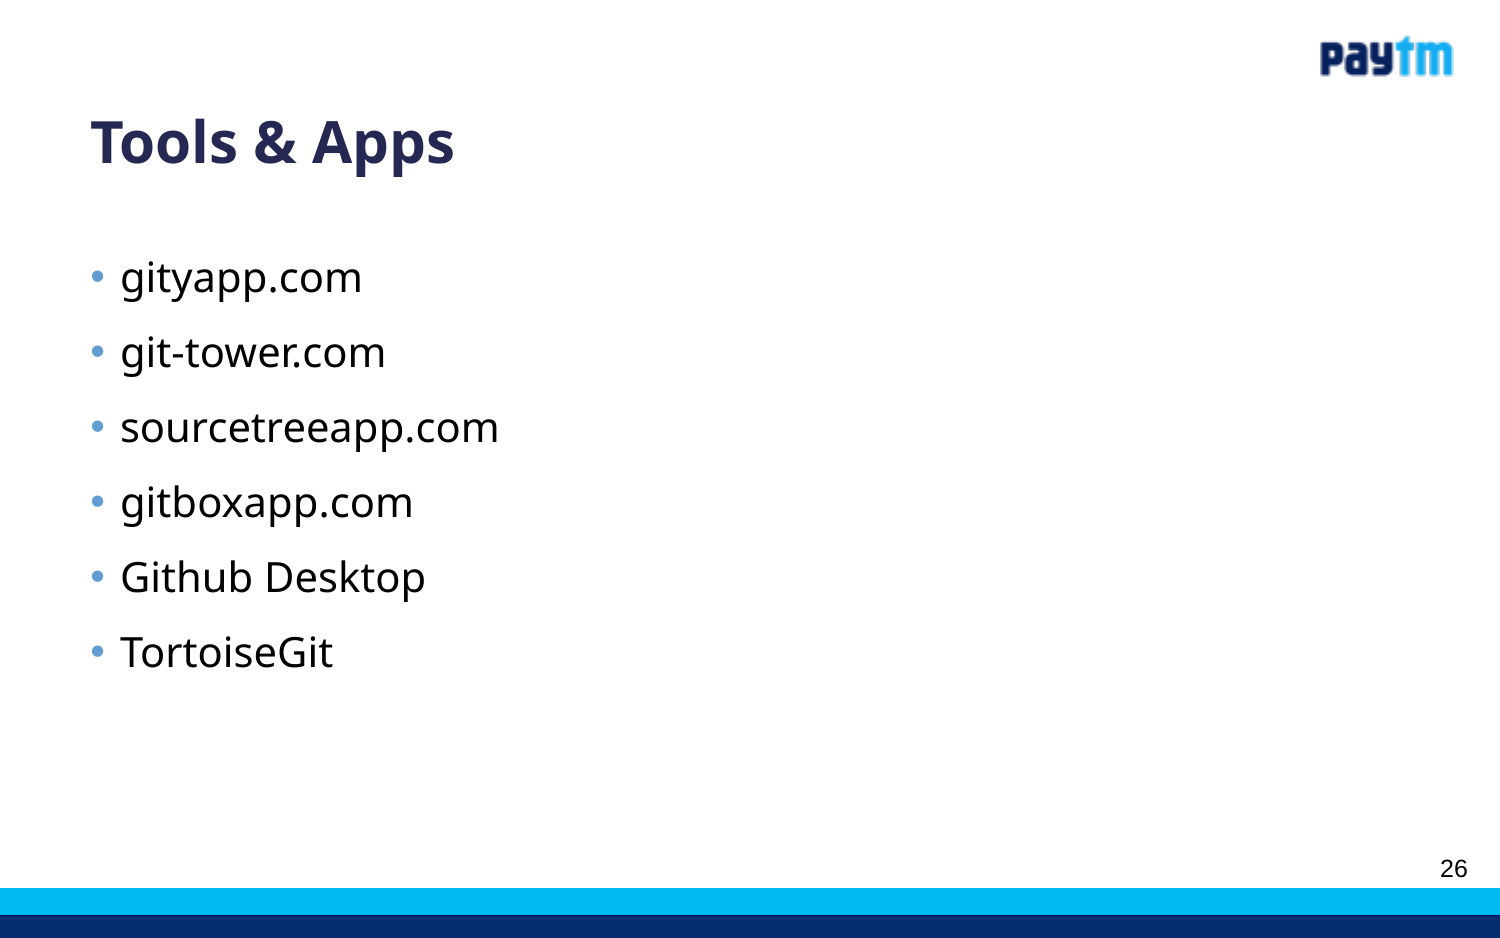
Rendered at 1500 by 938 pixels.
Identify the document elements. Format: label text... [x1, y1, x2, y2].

list gityapp.com git-tower.com sourcetreeapp.com gitboxapp.com Github Desktop TortoiseGit [75, 218, 1425, 886]
picture [1319, 33, 1456, 79]
title Tools & Apps [75, 72, 1425, 209]
picture [0, 916, 1500, 938]
slide_number 1 [1383, 845, 1484, 891]
